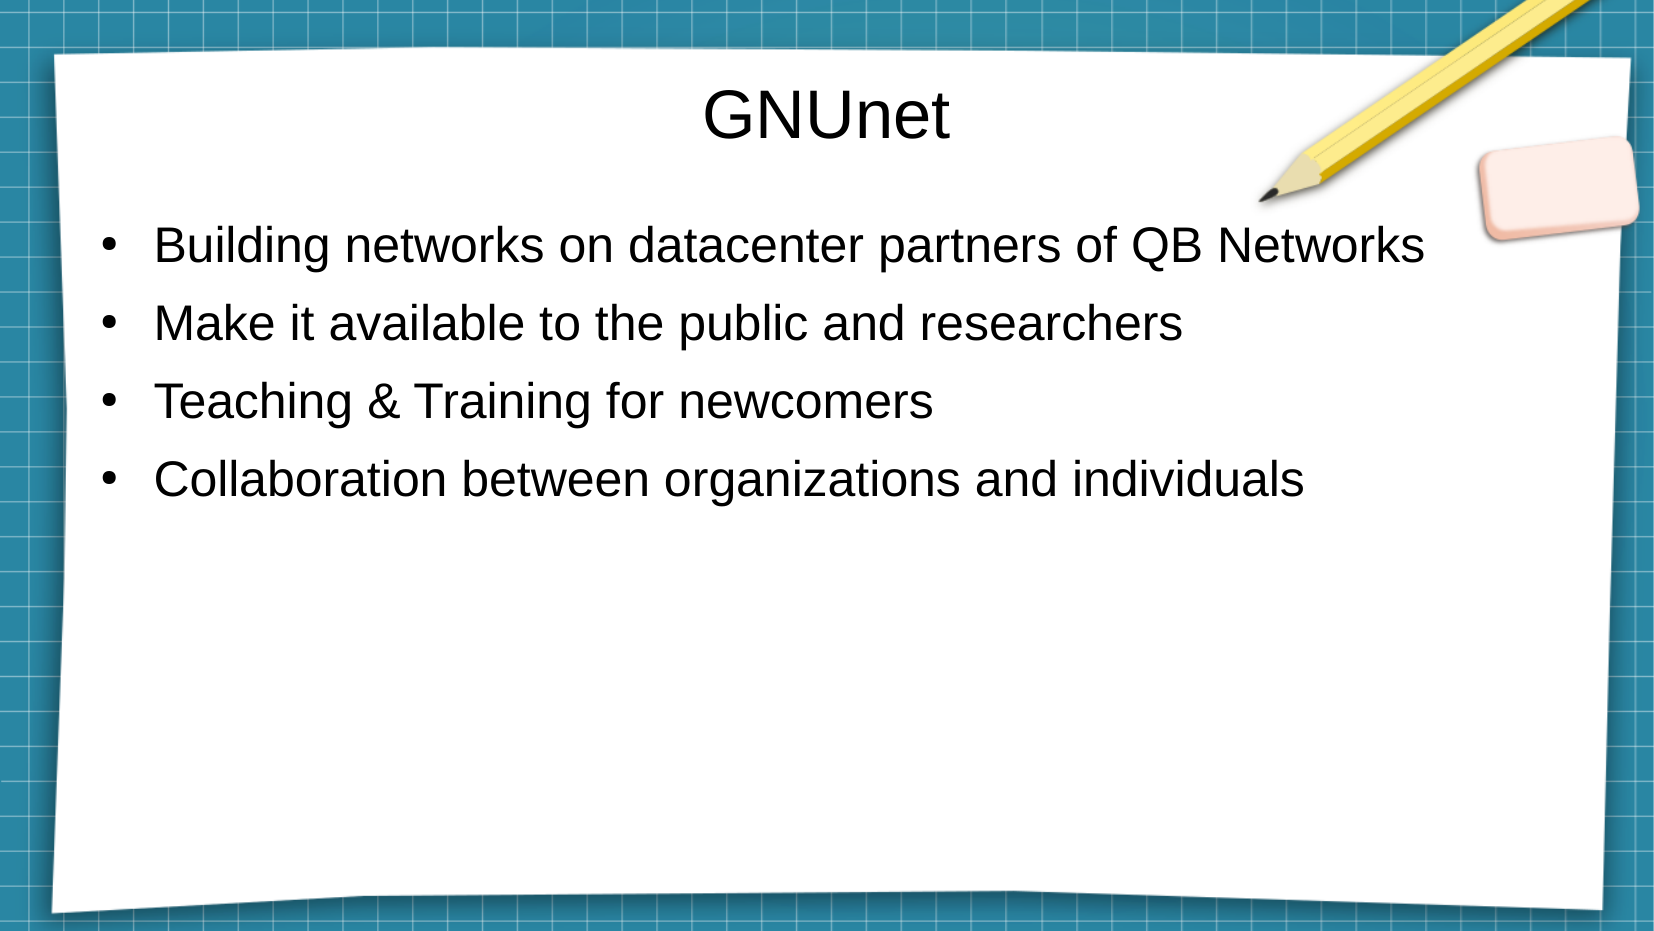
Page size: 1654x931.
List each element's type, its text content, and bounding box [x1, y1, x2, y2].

title GNUnet [82, 37, 1571, 193]
picture [0, 0, 1654, 931]
list Building networks on datacenter partners of QB Networks Make it available to the public and researchers Teaching & Training for newcomers Collaboration between organizations and individuals [82, 217, 1571, 758]
